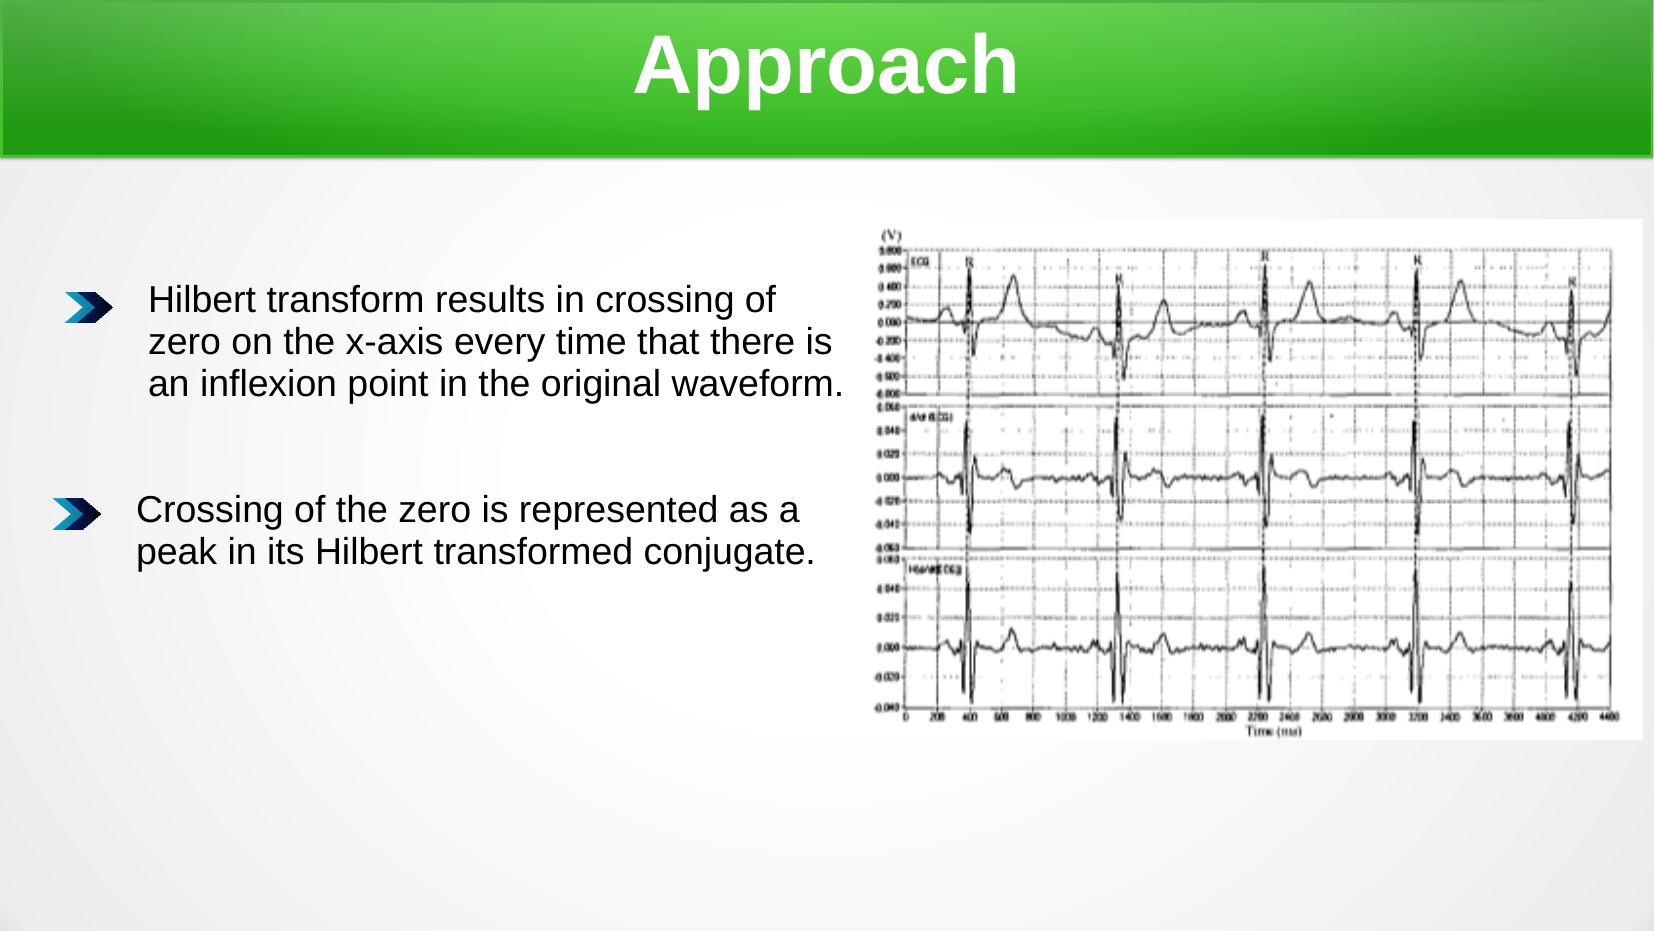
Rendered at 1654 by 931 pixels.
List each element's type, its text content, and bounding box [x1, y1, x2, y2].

text_box Crossing of the zero is represented as a peak in its Hilbert transformed conjugate. [121, 480, 851, 580]
picture [51, 497, 103, 532]
text_box Hilbert transform results in crossing of zero on the x-axis every time that there is an inflexion point in the original waveform. [133, 271, 851, 430]
title Approach [82, 11, 1571, 119]
picture [62, 290, 115, 325]
picture [851, 219, 1643, 740]
